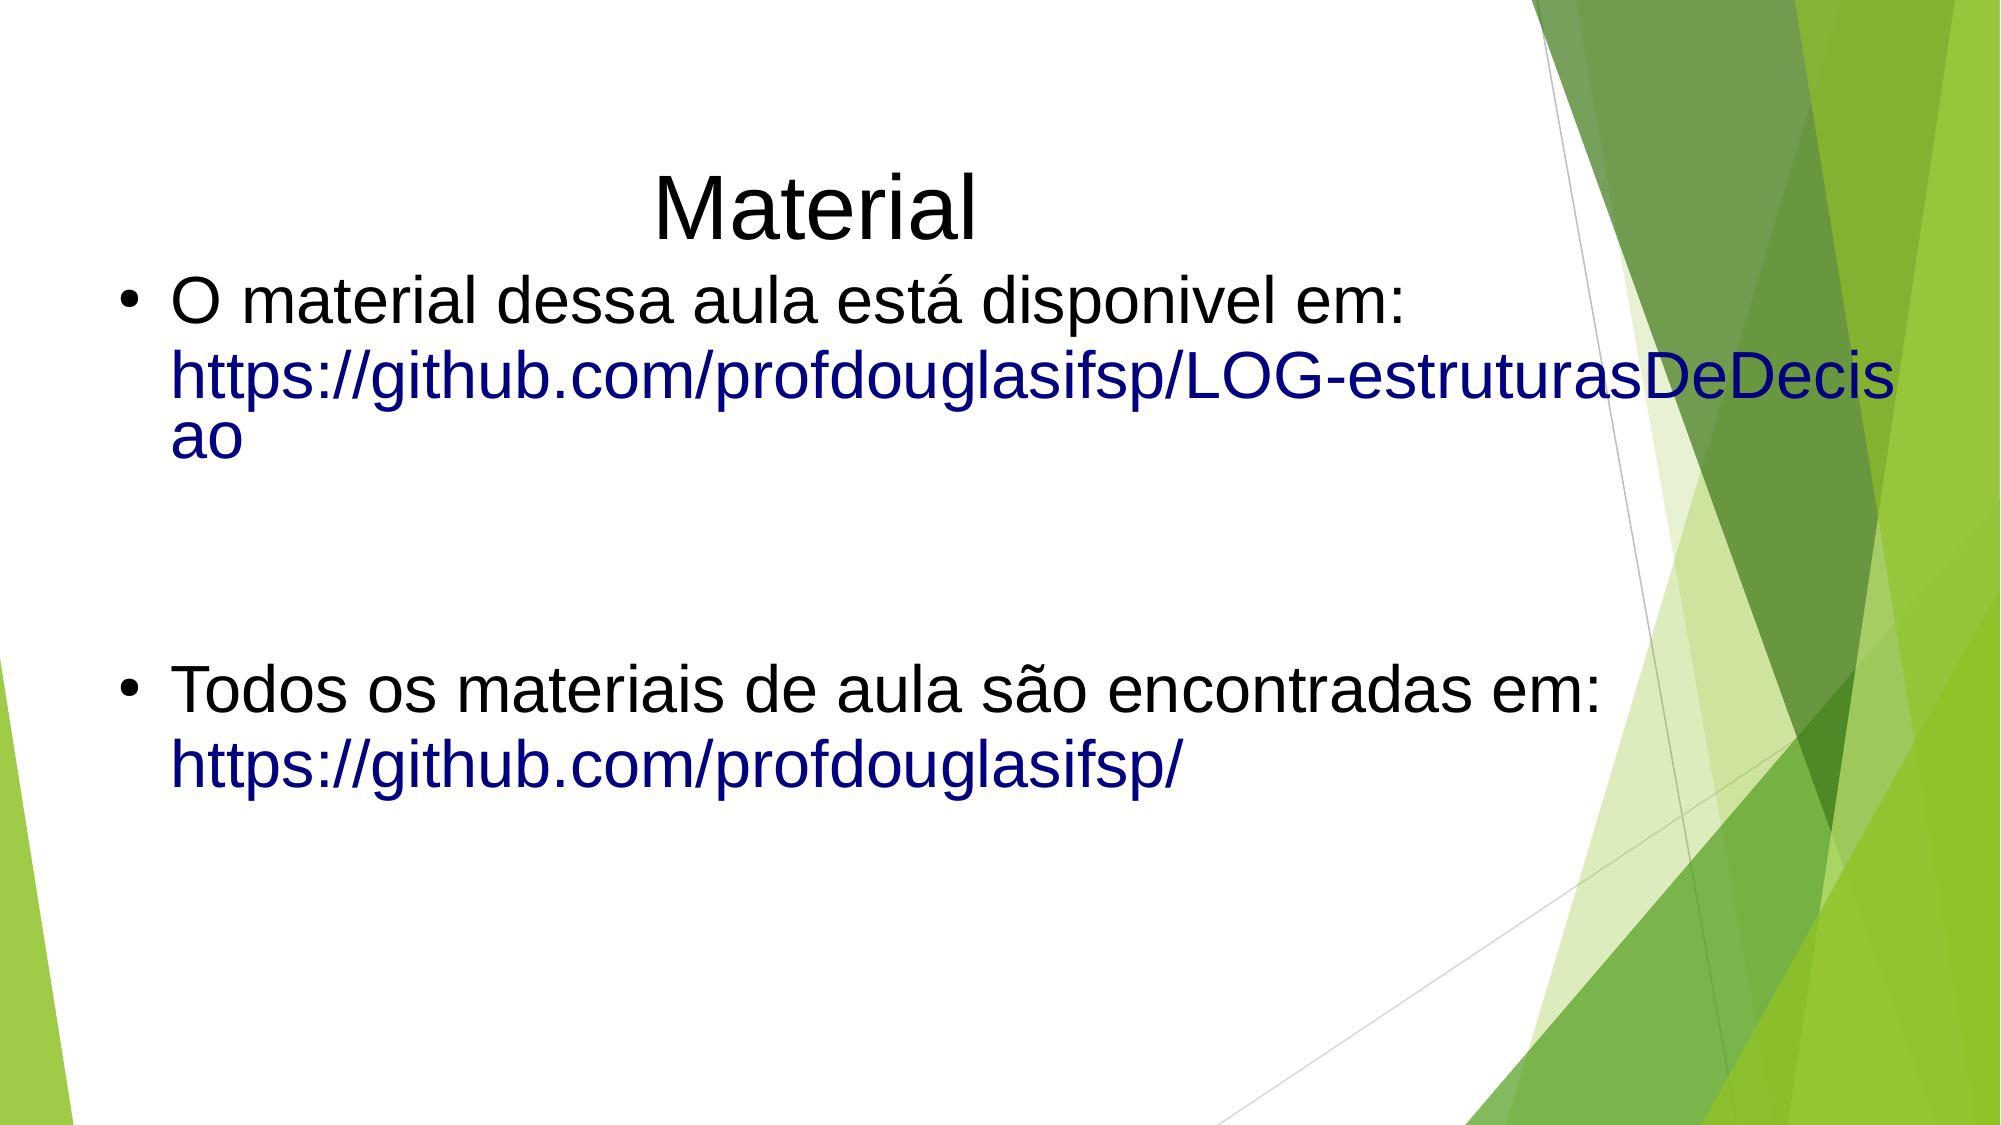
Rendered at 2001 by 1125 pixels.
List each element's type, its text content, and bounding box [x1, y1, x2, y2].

title Material [111, 99, 1522, 263]
list O material dessa aula está disponivel em: https://github.com/profdouglasifsp/LOG-estruturasDeDecisao Todos os materiais de aula são encontradas em: https://github.com/profdouglasifsp/ [99, 263, 1900, 916]
